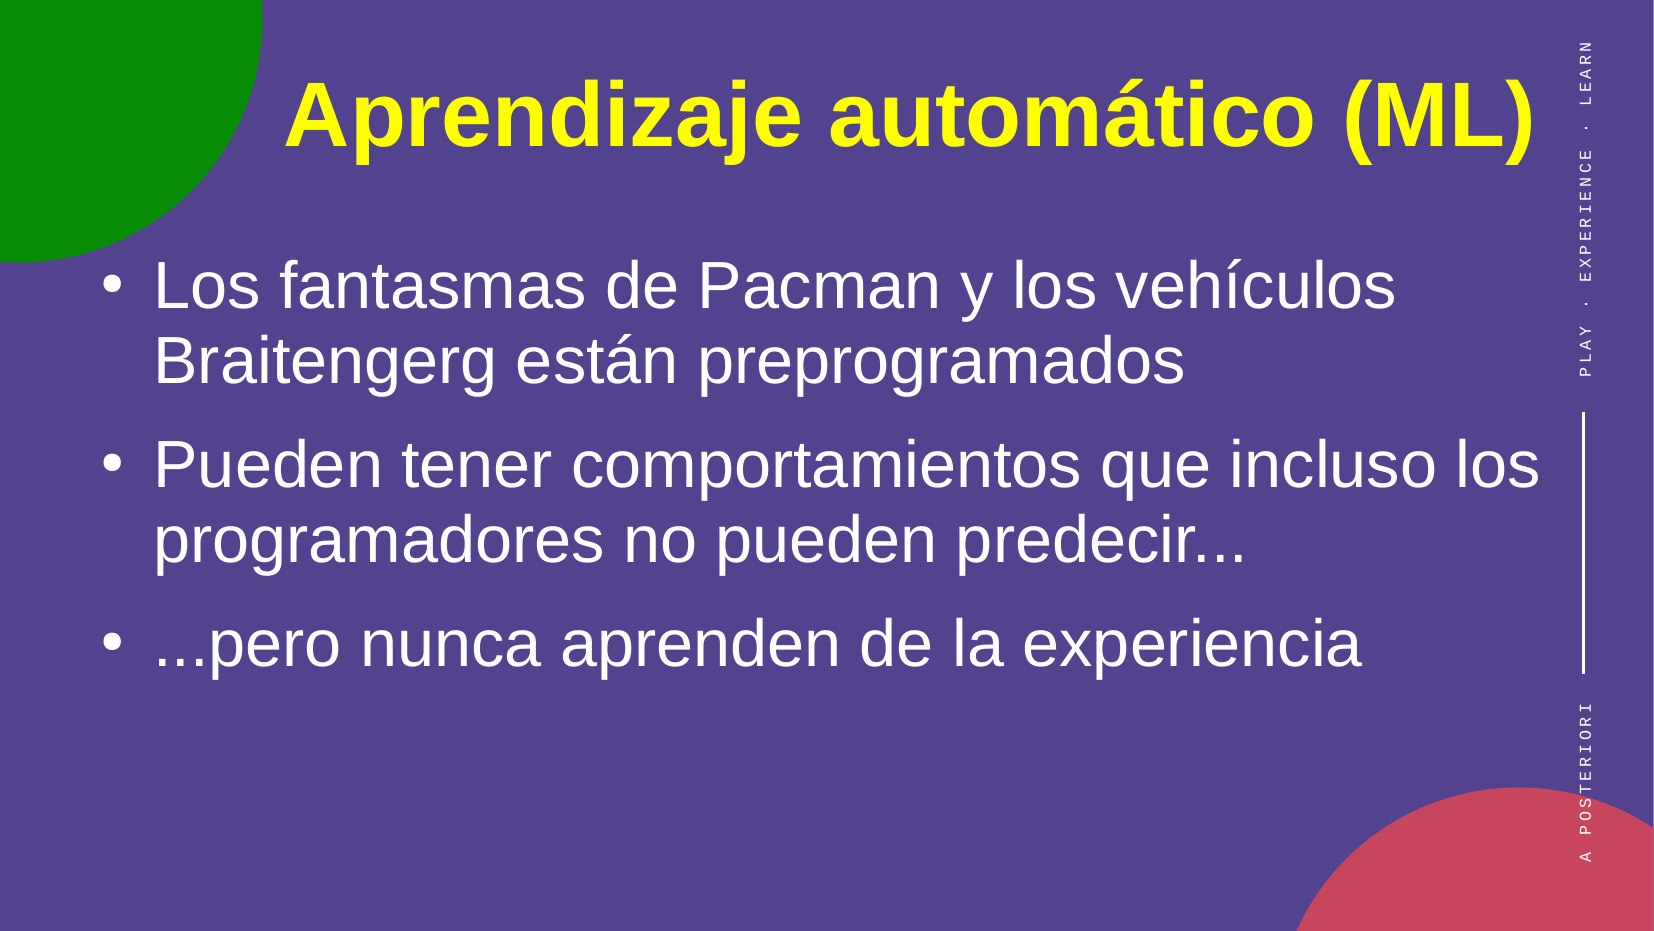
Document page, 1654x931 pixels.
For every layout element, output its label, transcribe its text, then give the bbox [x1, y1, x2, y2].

title Aprendizaje automático (ML) [262, 37, 1538, 193]
list Los fantasmas de Pacman y los vehículos Braitengerg están preprogramados Pueden tener comportamientos que incluso los programadores no pueden predecir... ...pero nunca aprenden de la experiencia [82, 248, 1571, 788]
